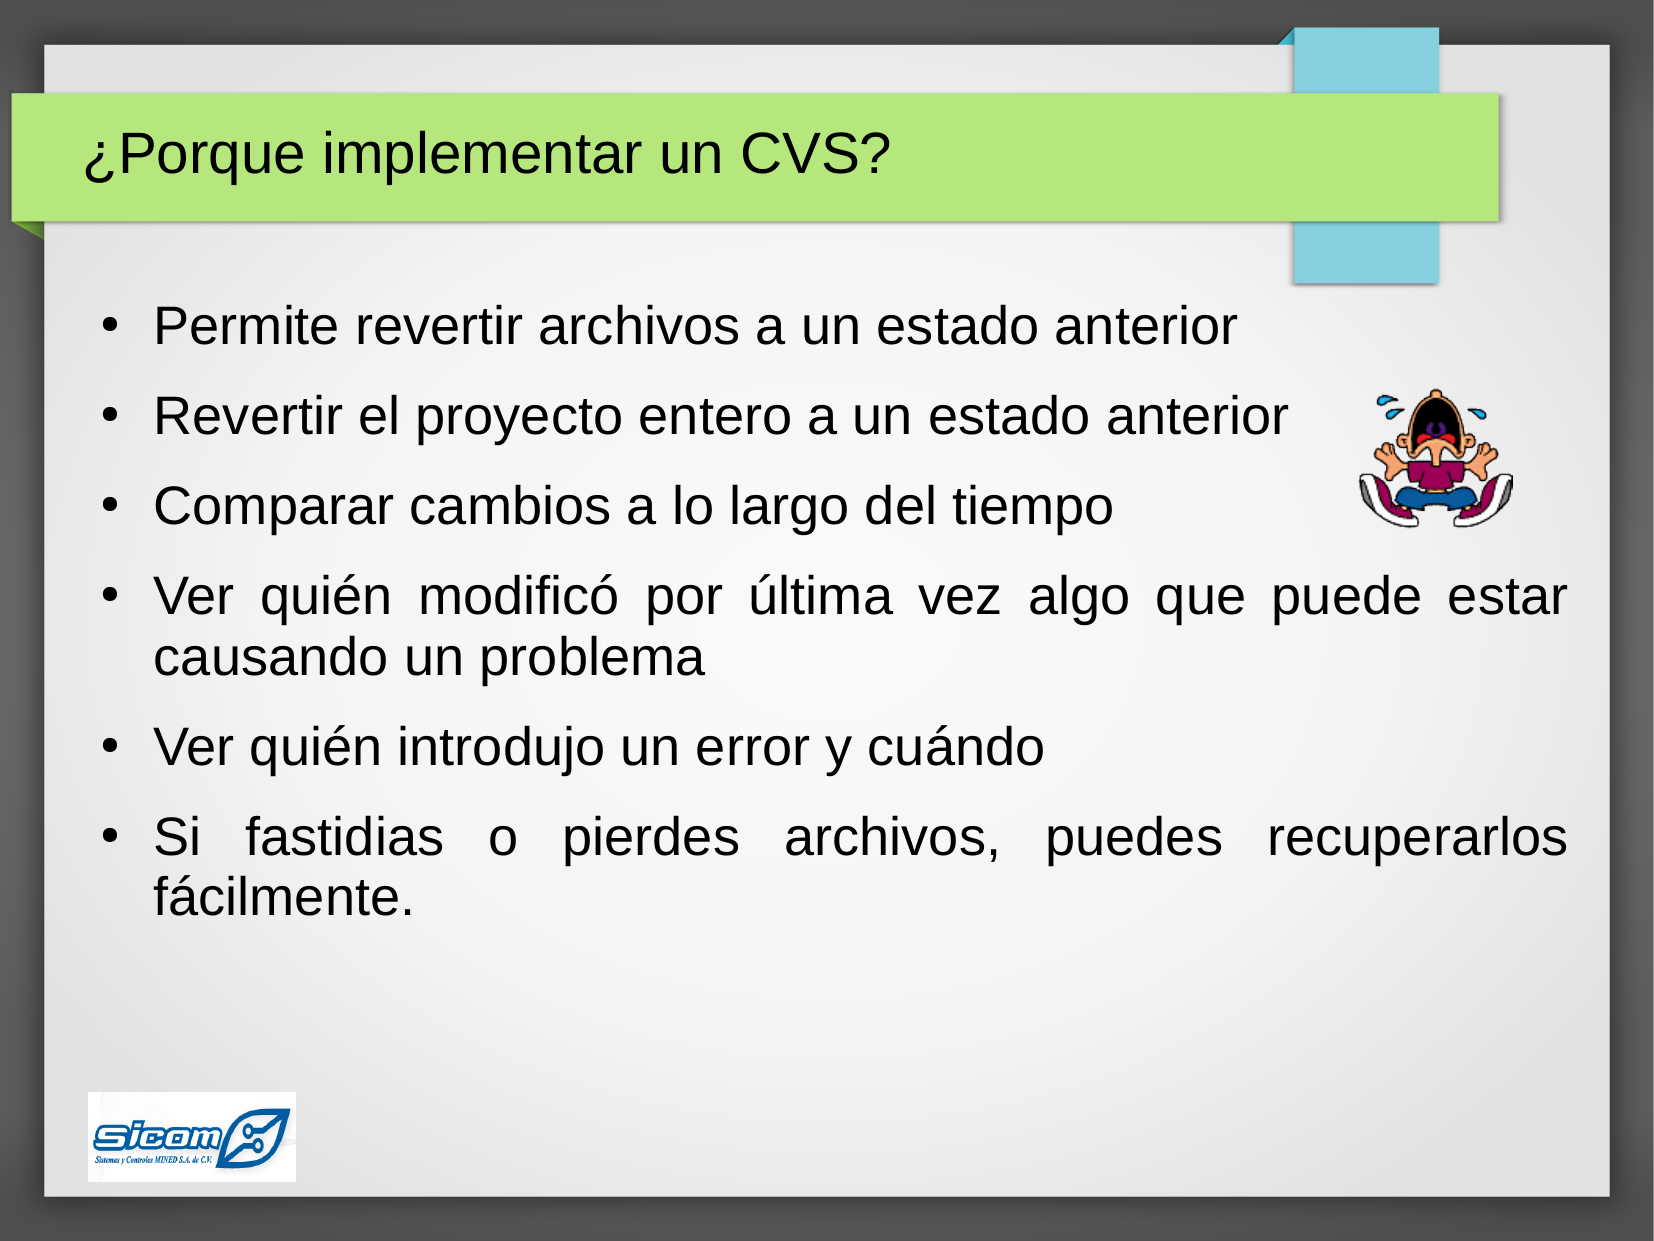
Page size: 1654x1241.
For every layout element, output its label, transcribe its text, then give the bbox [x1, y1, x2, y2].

list Permite revertir archivos a un estado anterior Revertir el proyecto entero a un estado anterior Comparar cambios a lo largo del tiempo Ver quién modificó por última vez algo que puede estar causando un problema Ver quién introdujo un error y cuándo Si fastidias o pierdes archivos, puedes recuperarlos fácilmente. [82, 295, 1571, 1015]
title ¿Porque implementar un CVS? [82, 94, 1264, 213]
picture [0, 0, 1654, 1241]
